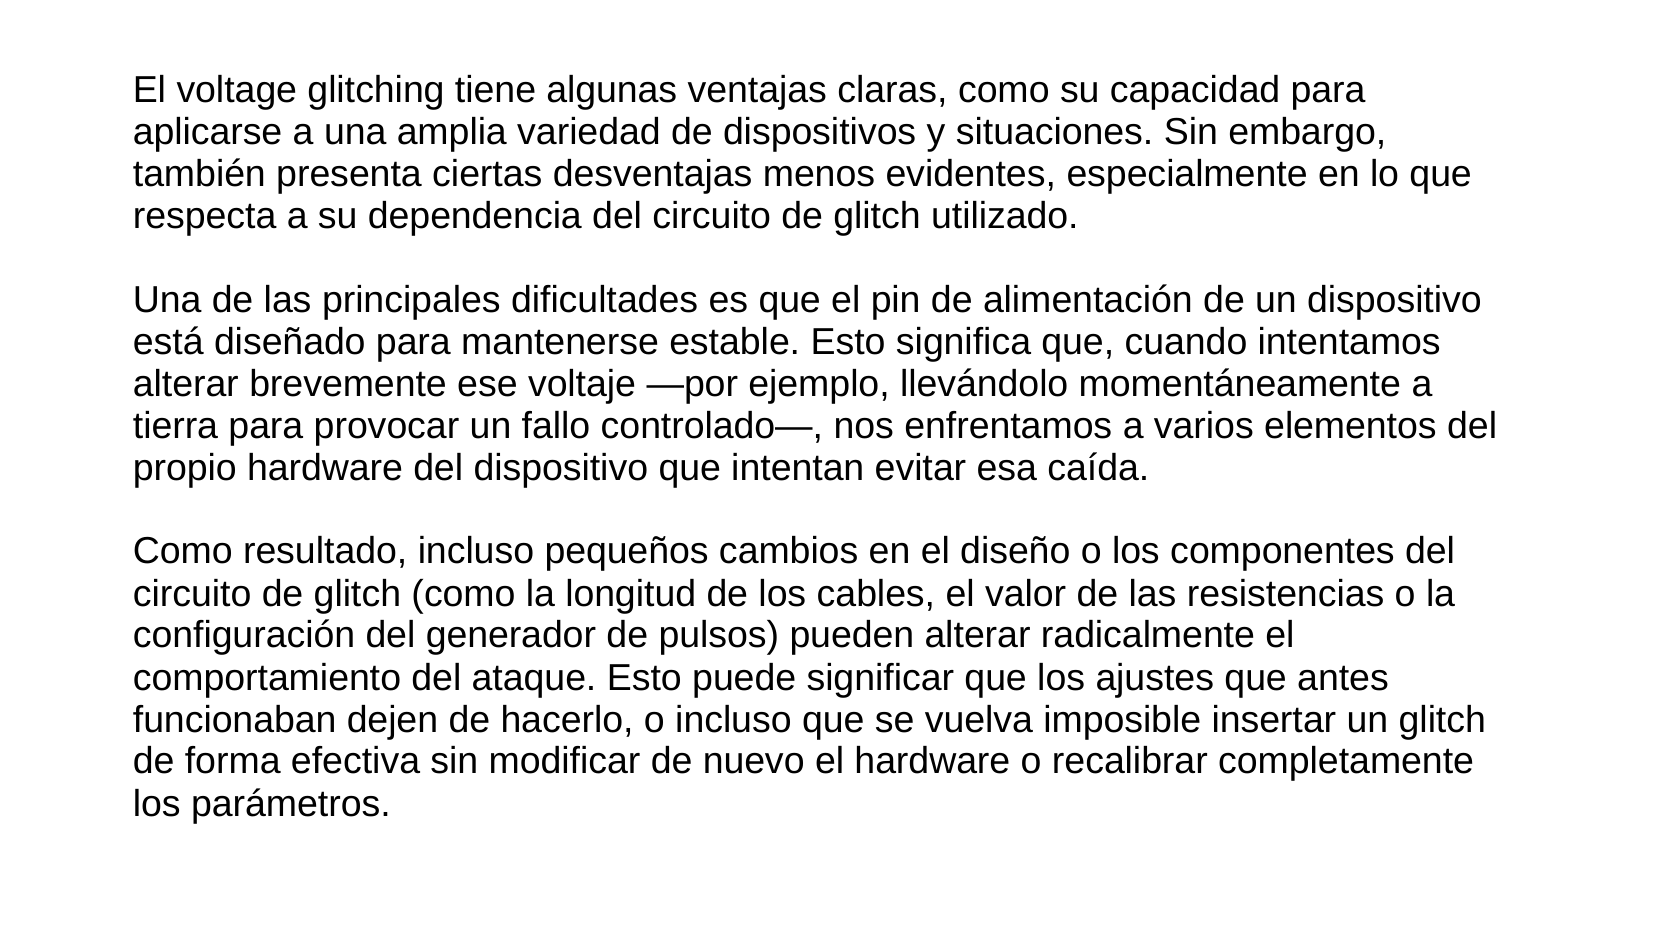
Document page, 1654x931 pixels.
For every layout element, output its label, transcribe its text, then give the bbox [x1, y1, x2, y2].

text_box El voltage glitching tiene algunas ventajas claras, como su capacidad para aplicarse a una amplia variedad de dispositivos y situaciones. Sin embargo, también presenta ciertas desventajas menos evidentes, especialmente en lo que respecta a su dependencia del circuito de glitch utilizado. Una de las principales dificultades es que el pin de alimentación de un dispositivo está diseñado para mantenerse estable. Esto significa que, cuando intentamos alterar brevemente ese voltaje —por ejemplo, llevándolo momentáneamente a tierra para provocar un fallo controlado—, nos enfrentamos a varios elementos del propio hardware del dispositivo que intentan evitar esa caída. Como resultado, incluso pequeños cambios en el diseño o los componentes del circuito de glitch (como la longitud de los cables, el valor de las resistencias o la configuración del generador de pulsos) pueden alterar radicalmente el comportamiento del ataque. Esto puede significar que los ajustes que antes funcionaban dejen de hacerlo, o incluso que se vuelva imposible insertar un glitch de forma efectiva sin modificar de nuevo el hardware o recalibrar completamente los parámetros. [118, 60, 1536, 916]
